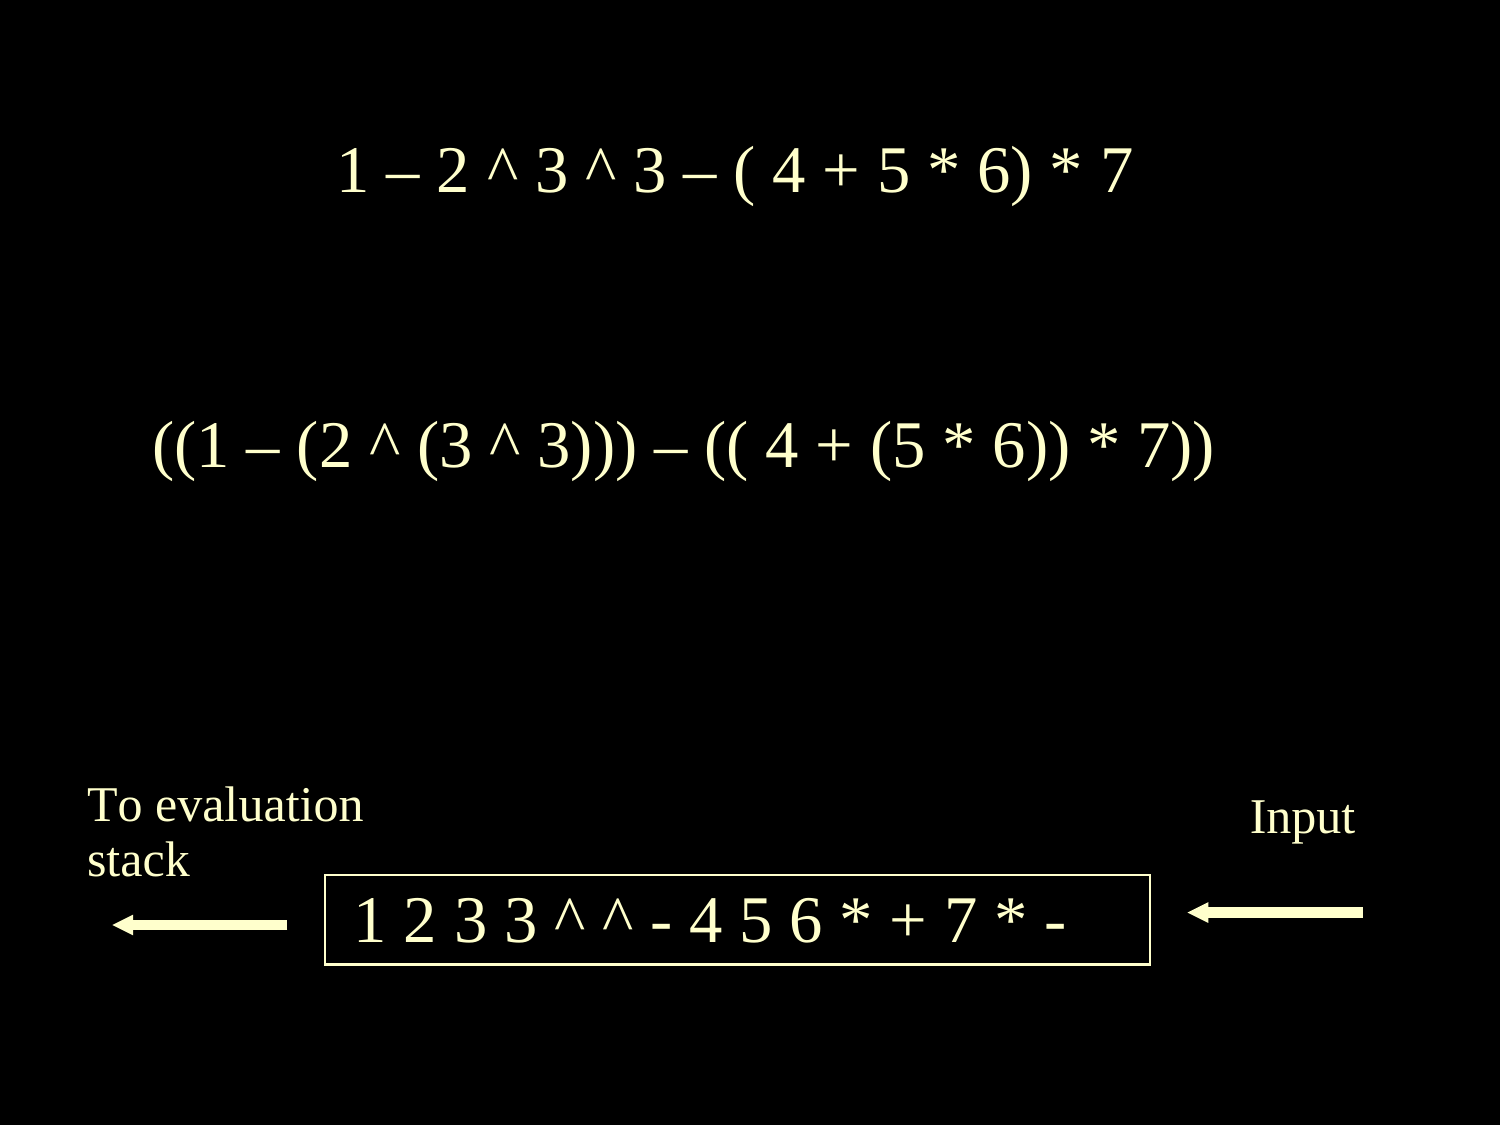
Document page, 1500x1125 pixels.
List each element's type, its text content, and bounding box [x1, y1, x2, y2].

text_box Input [1234, 781, 1371, 853]
text_box 1 – 2 ^ 3 ^ 3 – ( 4 + 5 * 6) * 7 [321, 124, 1276, 215]
text_box ((1 – (2 ^ (3 ^ 3))) – (( 4 + (5 * 6)) * 7)) [137, 399, 1276, 490]
text_box To evaluation stack [72, 769, 379, 896]
text_box 1 2 3 3 ^ ^ - 4 5 6 * + 7 * - [325, 874, 1150, 965]
